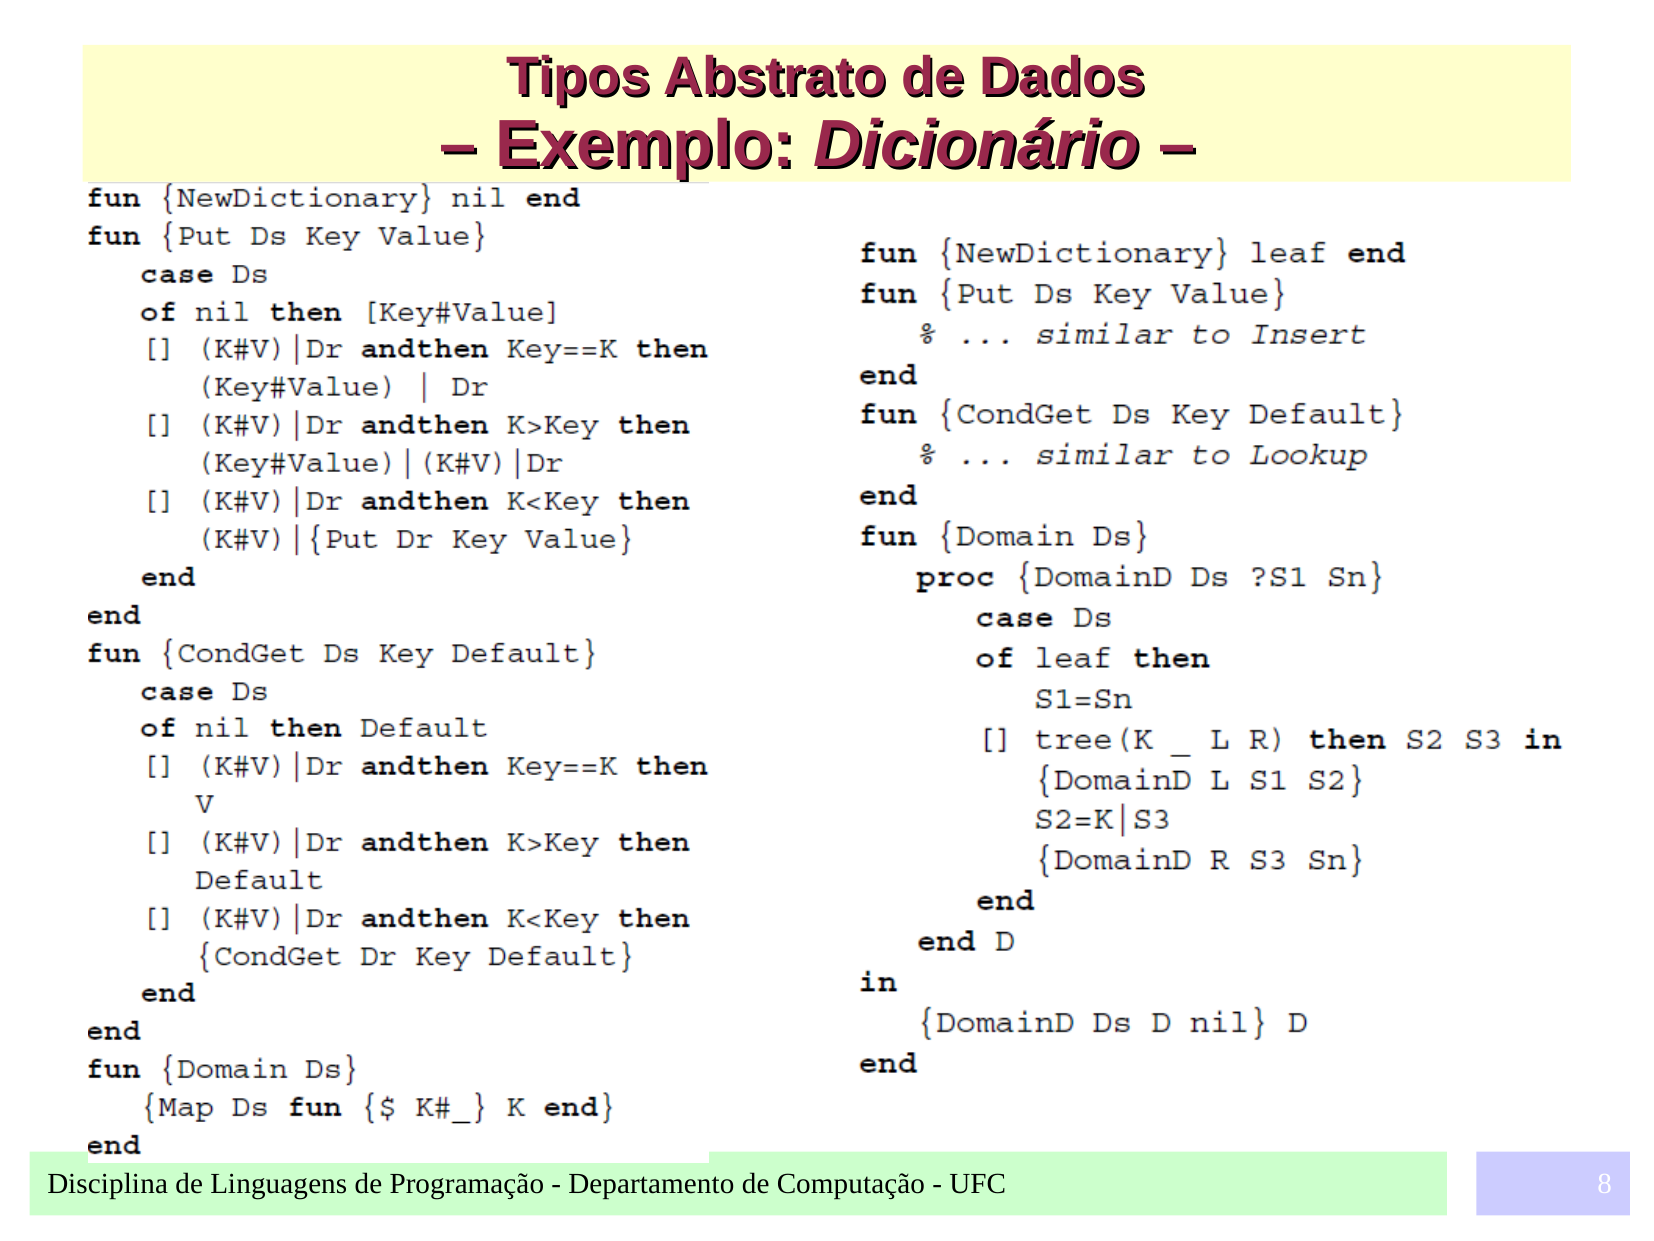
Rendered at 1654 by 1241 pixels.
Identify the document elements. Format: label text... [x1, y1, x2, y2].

picture [850, 236, 1577, 1087]
title Tipos Abstrato de Dados – Exemplo: Dicionário – [82, 44, 1571, 182]
picture [88, 182, 709, 1163]
